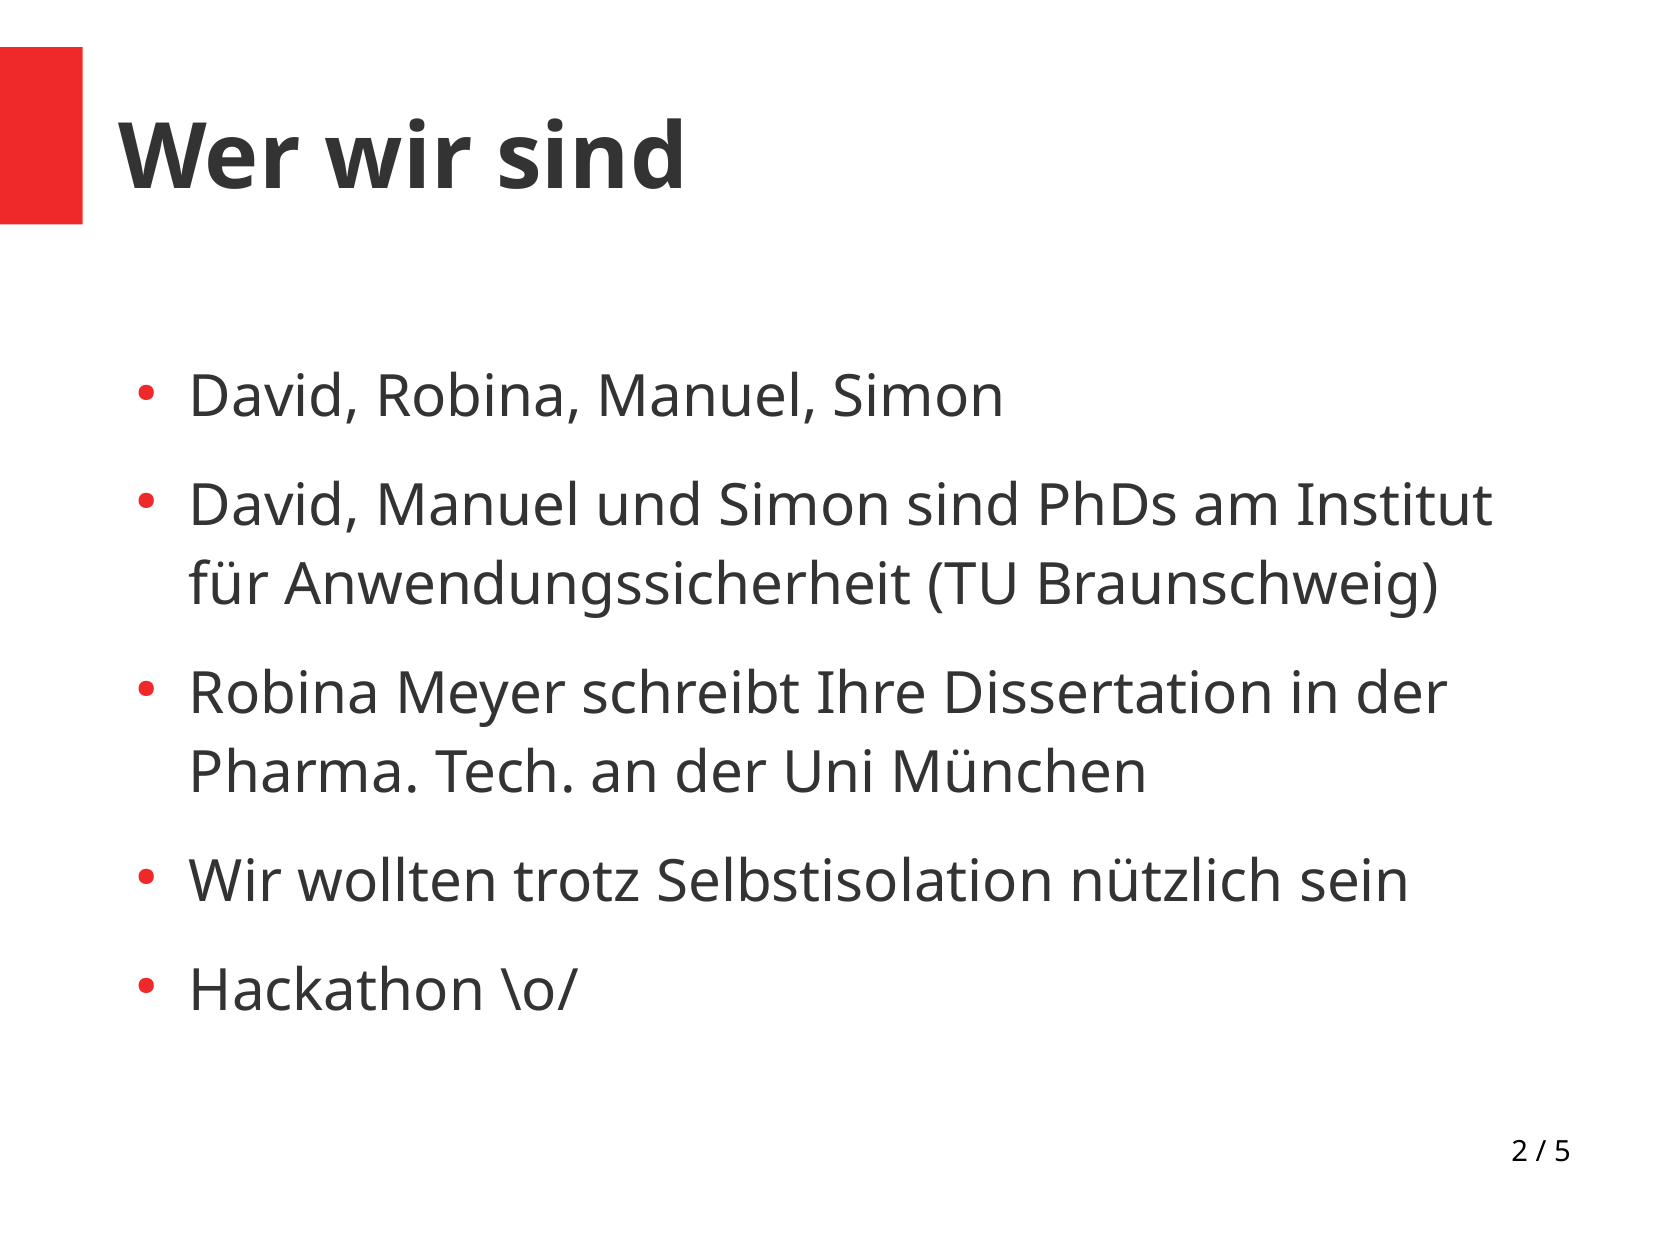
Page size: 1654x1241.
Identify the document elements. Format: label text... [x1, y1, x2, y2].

list David, Robina, Manuel, Simon David, Manuel und Simon sind PhDs am Institut für Anwendungssicherheit (TU Braunschweig) Robina Meyer schreibt Ihre Dissertation in der Pharma. Tech. an der Uni München Wir wollten trotz Selbstisolation nützlich sein Hackathon \o/ [118, 354, 1536, 1074]
title Wer wir sind [118, 49, 1571, 257]
